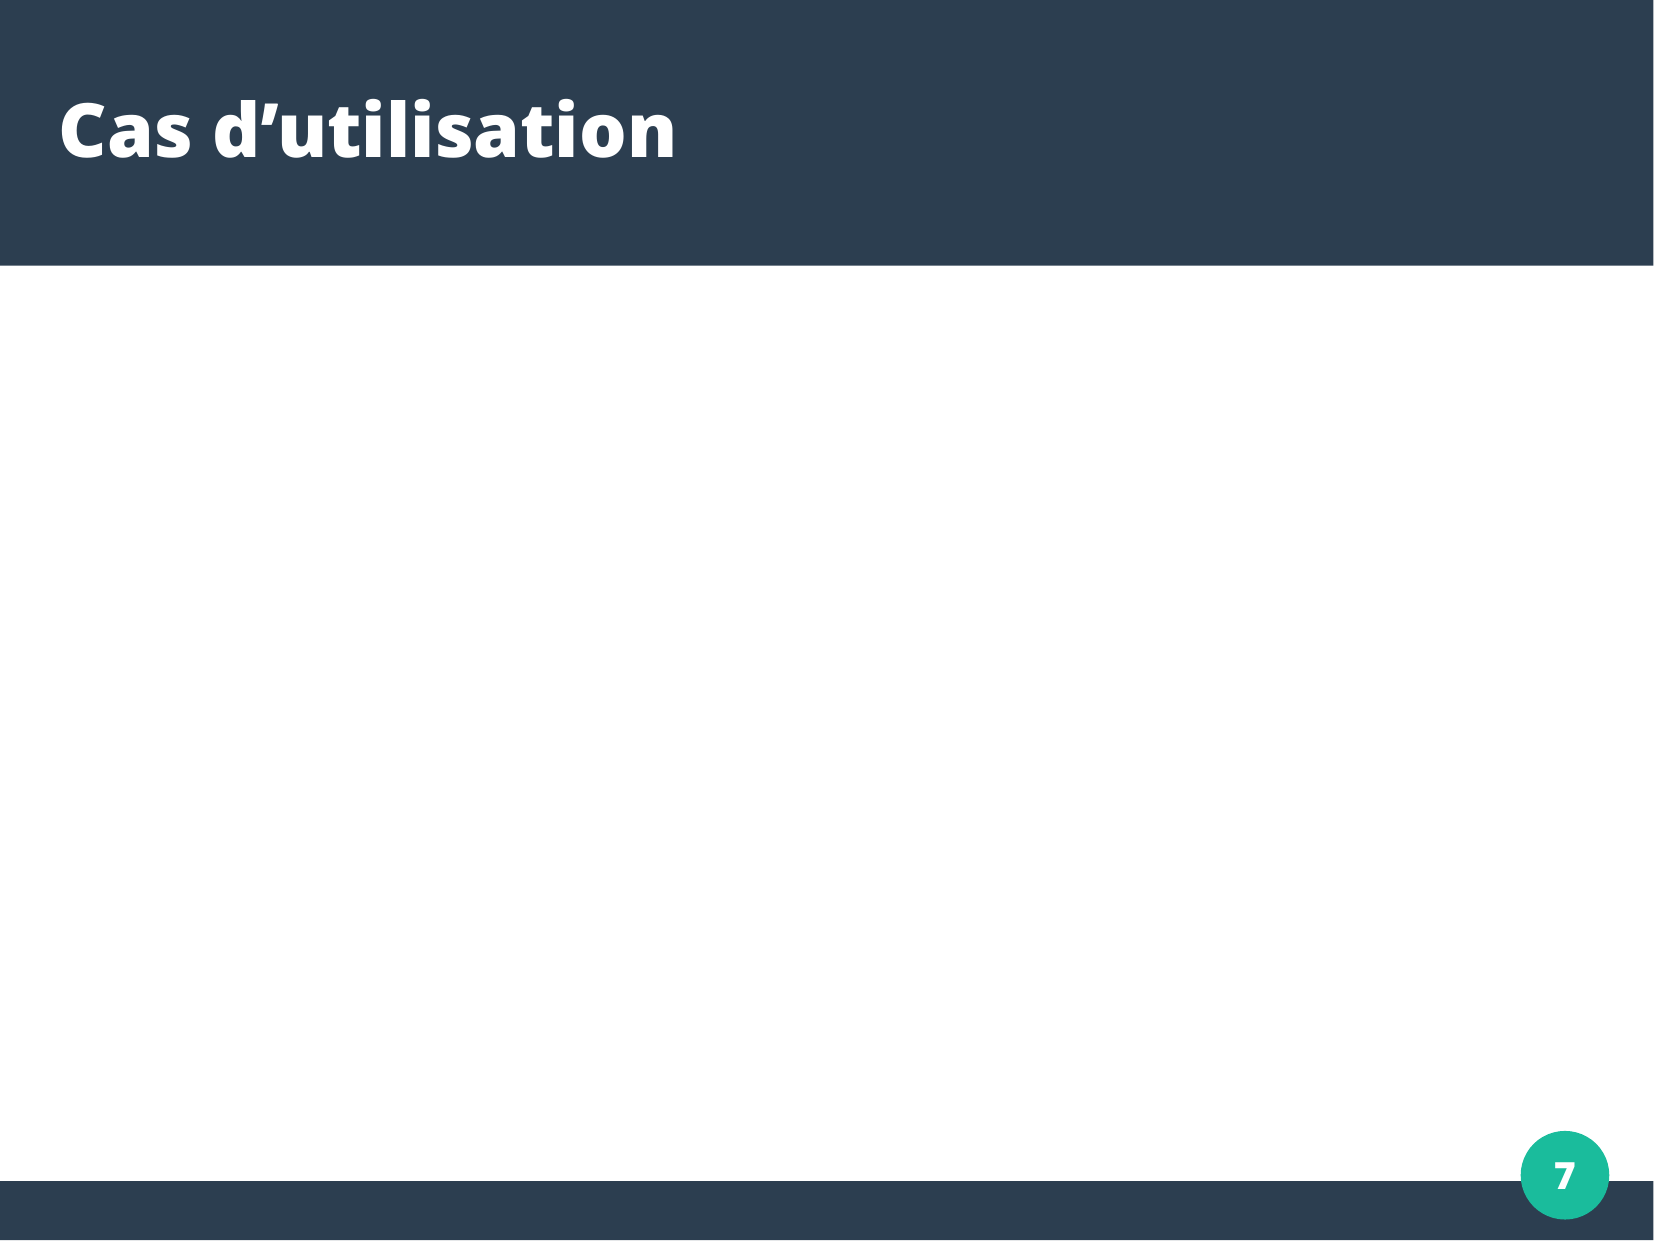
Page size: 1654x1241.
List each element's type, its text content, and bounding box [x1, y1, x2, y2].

title Cas d’utilisation [59, 49, 1595, 207]
